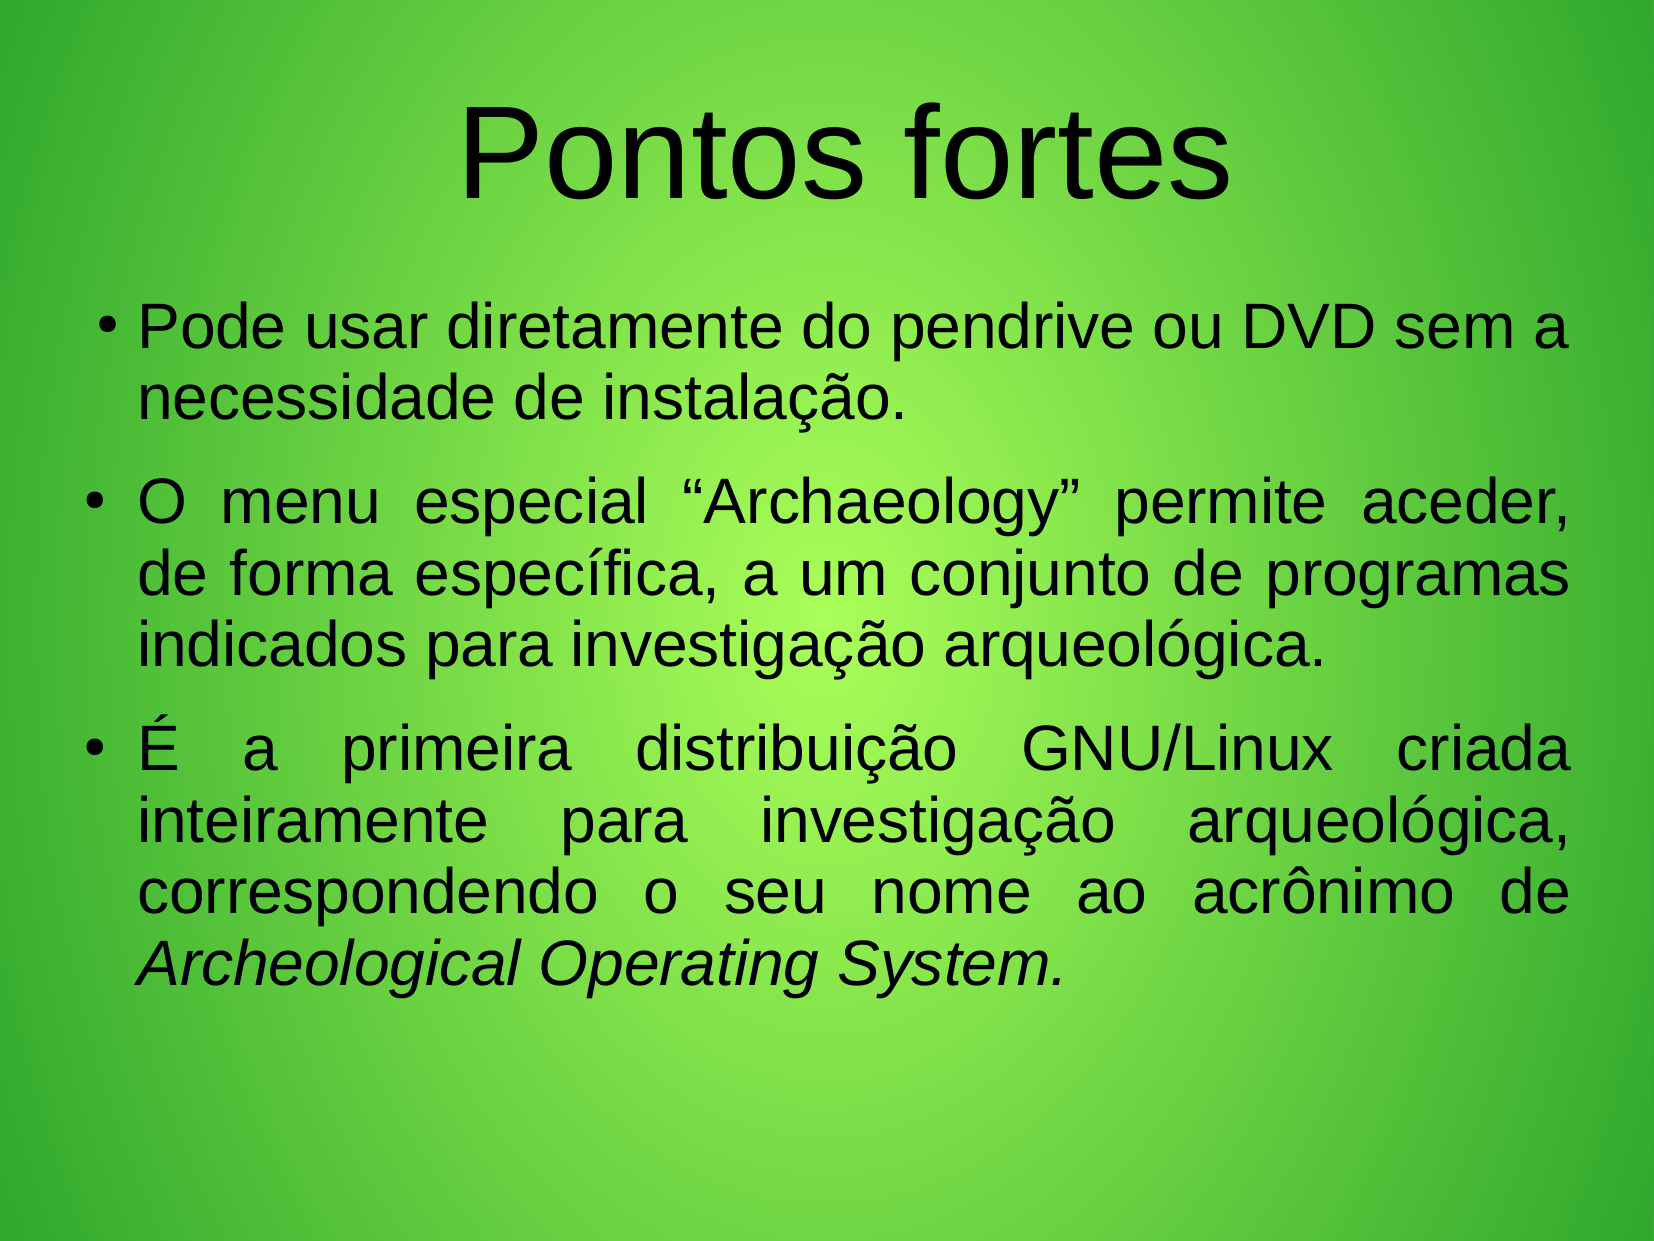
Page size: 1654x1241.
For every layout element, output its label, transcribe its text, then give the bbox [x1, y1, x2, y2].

title Pontos fortes [82, 49, 1571, 257]
list Pode usar diretamente do pendrive ou DVD sem a necessidade de instalação. O menu especial “Archaeology” permite aceder, de forma específica, a um conjunto de programas indicados para investigação arqueológica. É a primeira distribuição GNU/Linux criada inteiramente para investigação arqueológica, correspondendo o seu nome ao acrônimo de Archeological Operating System. [82, 290, 1571, 1010]
